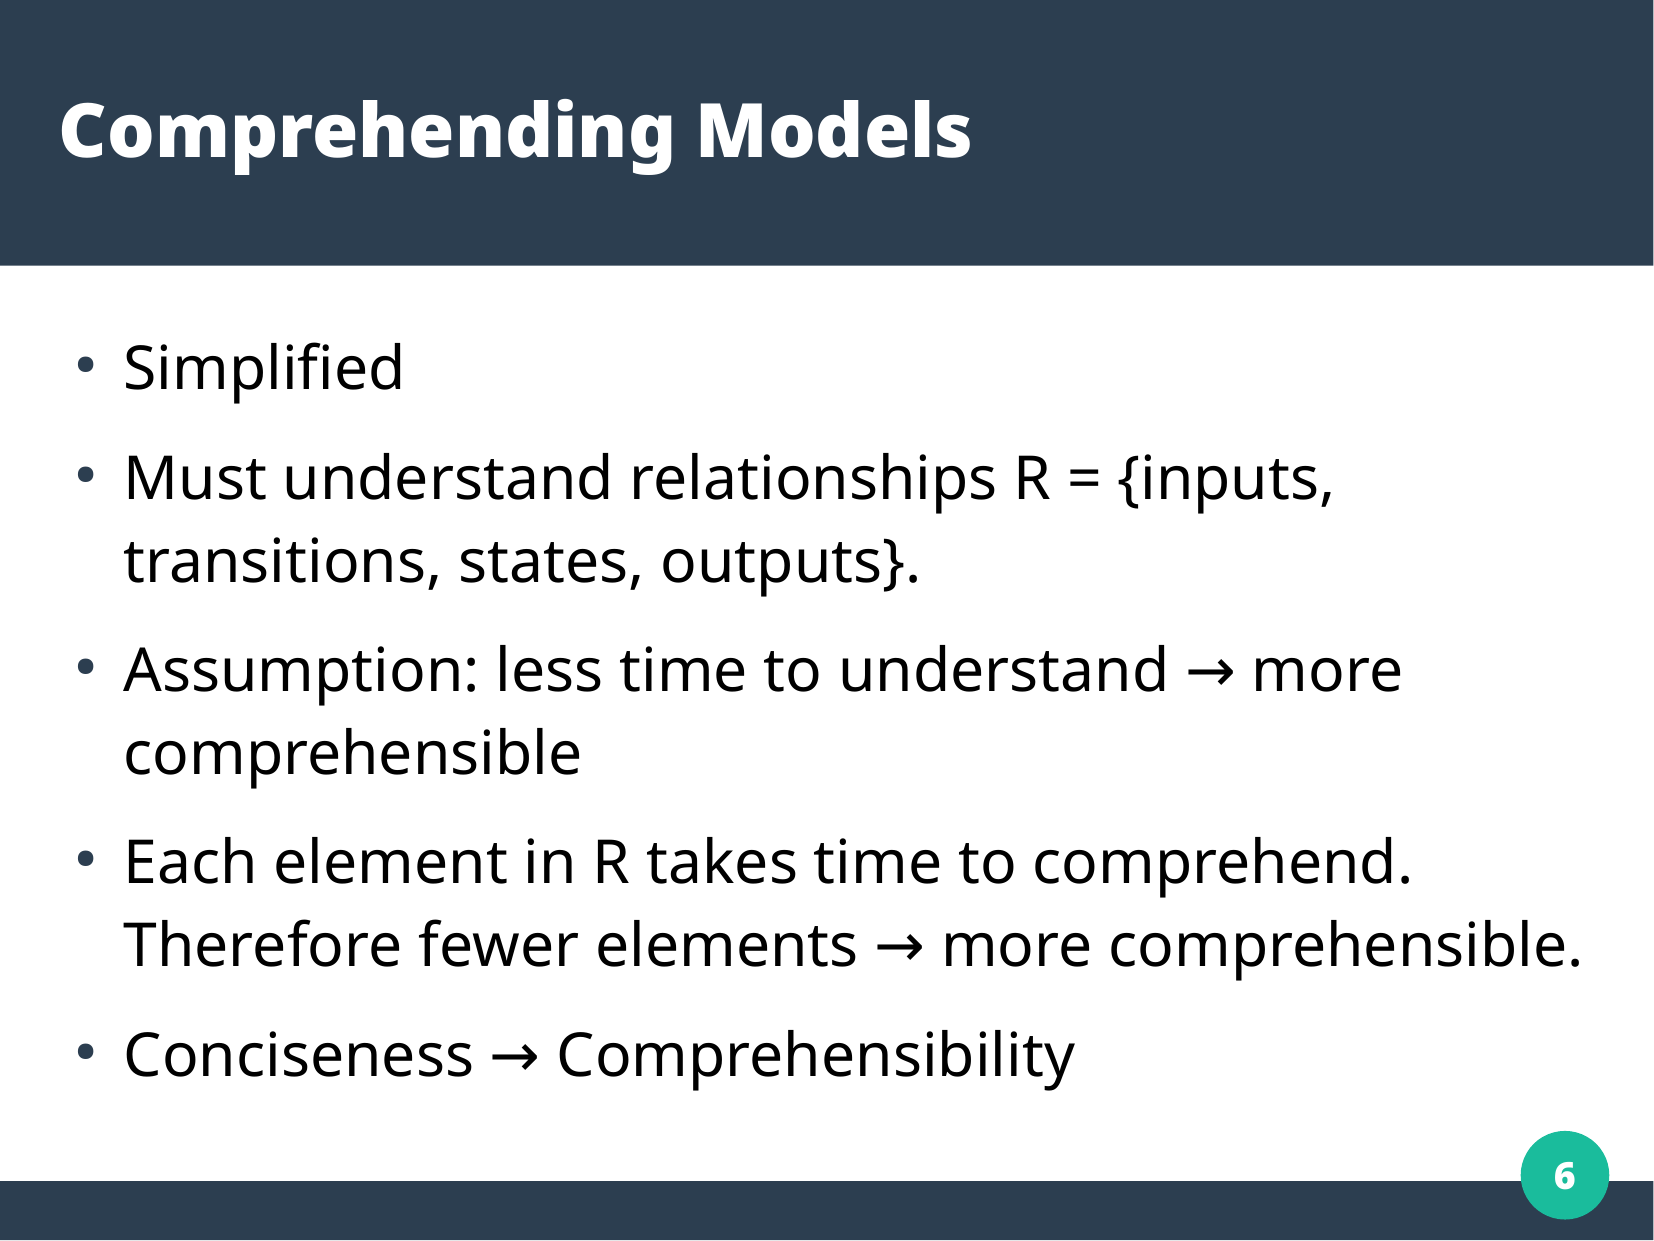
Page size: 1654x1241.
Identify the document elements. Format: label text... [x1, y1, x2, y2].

list Simplified Must understand relationships R = {inputs, transitions, states, outputs}. Assumption: less time to understand → more comprehensible Each element in R takes time to comprehend. Therefore fewer elements → more comprehensible. Conciseness → Comprehensibility [59, 324, 1595, 1152]
title Comprehending Models [59, 49, 1595, 207]
